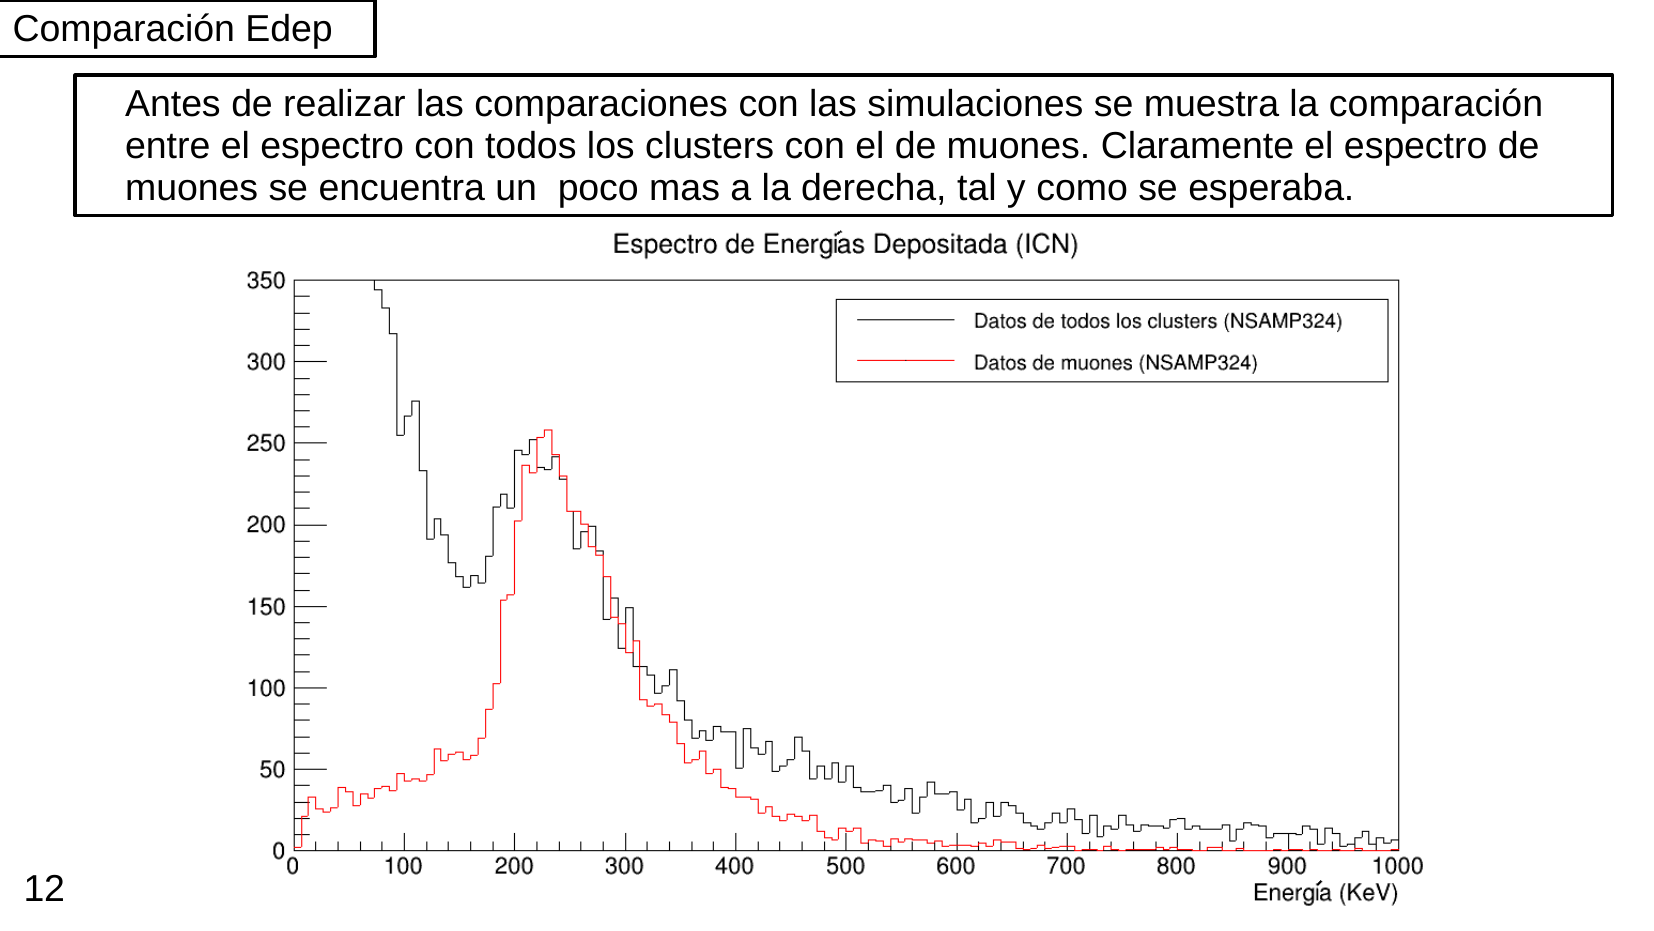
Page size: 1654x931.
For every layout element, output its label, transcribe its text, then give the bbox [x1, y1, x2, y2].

text_box <number> [8, 860, 638, 931]
picture [236, 224, 1426, 909]
text_box Antes de realizar las comparaciones con las simulaciones se muestra la comparación entre el espectro con todos los clusters con el de muones. Claramente el espectro de muones se encuentra un poco mas a la derecha, tal y como se esperaba. [75, 75, 1613, 216]
text_box Comparación Edep [0, 0, 376, 57]
